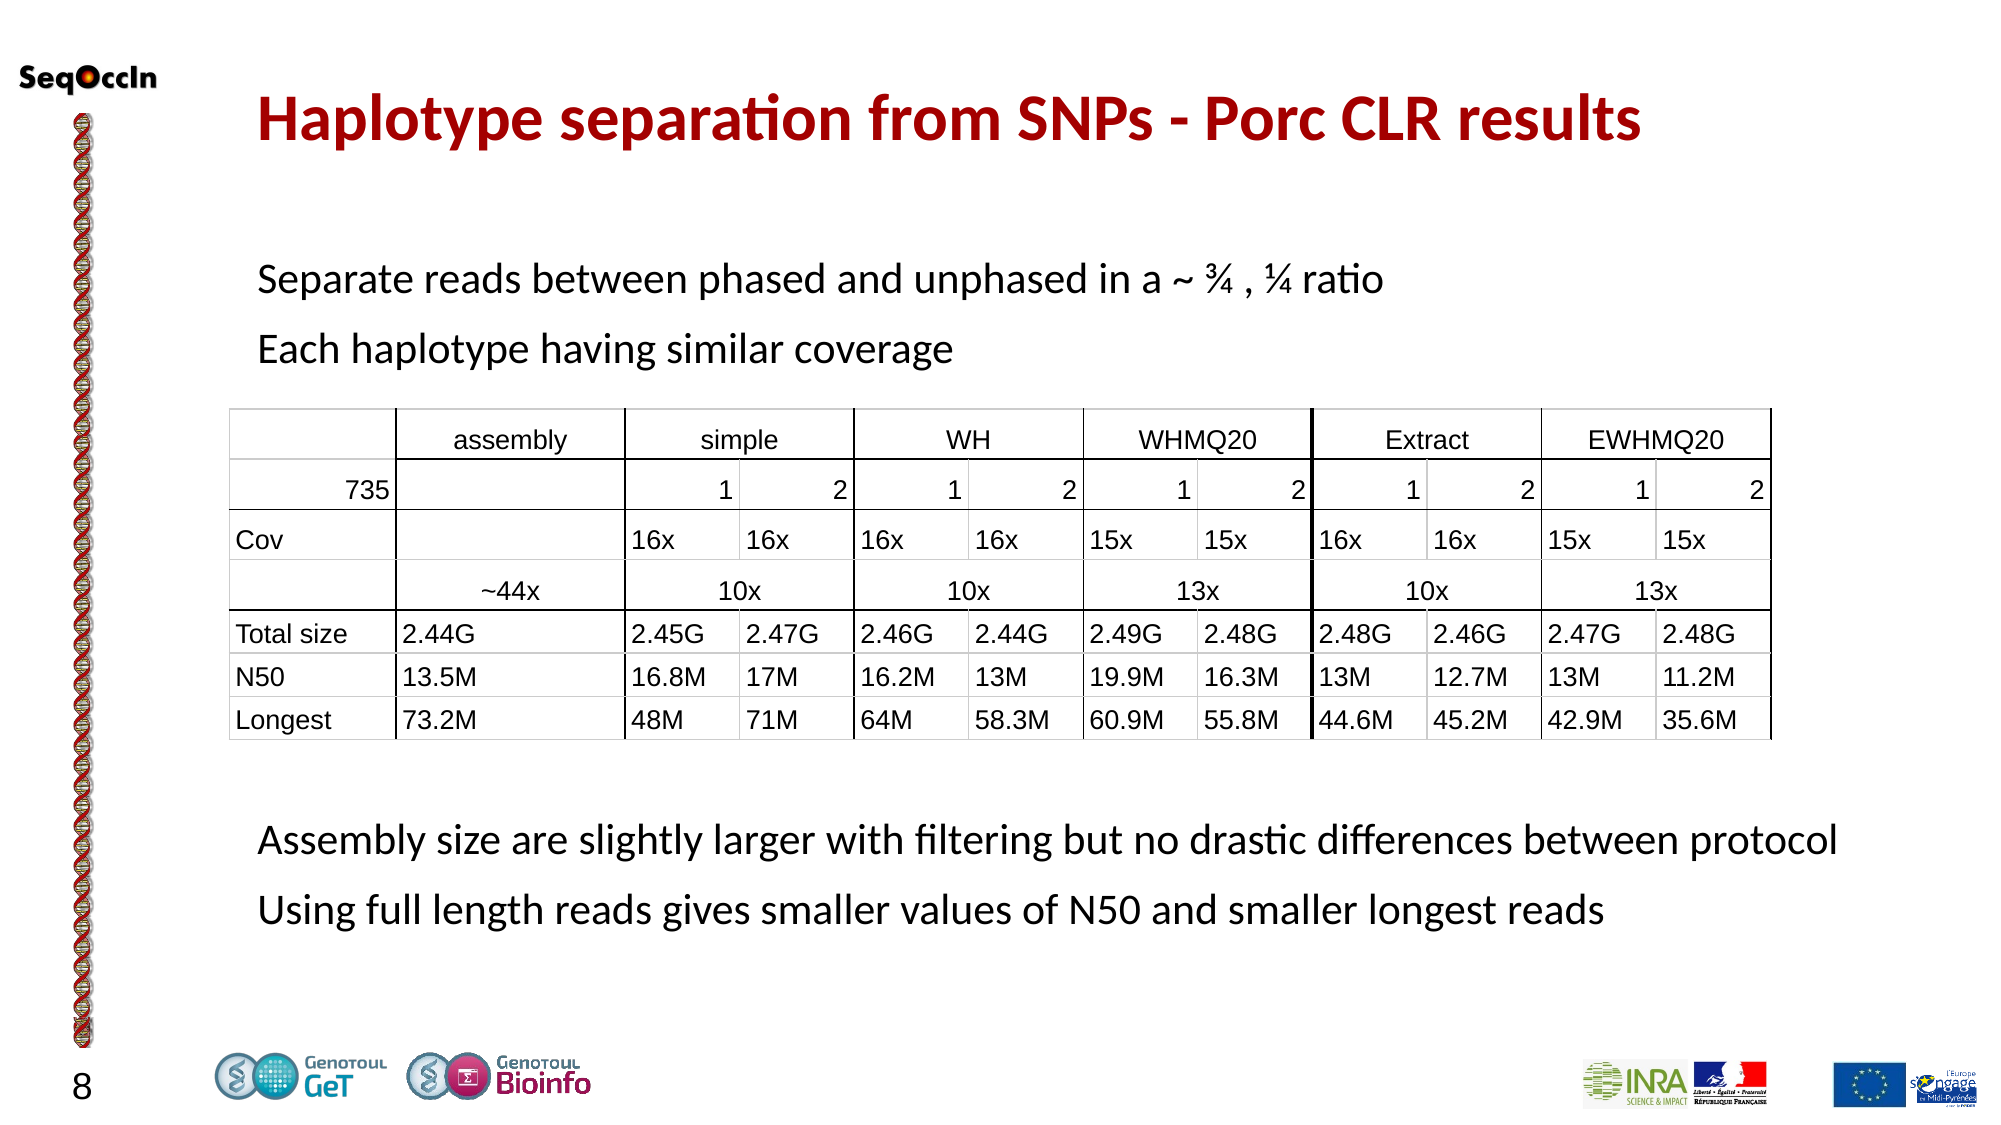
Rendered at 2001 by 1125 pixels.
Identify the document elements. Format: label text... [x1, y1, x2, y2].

table_cell 16.2M [855, 654, 968, 696]
picture [1939, 1062, 1983, 1111]
table_cell Longest [230, 697, 395, 739]
table_header assembly [397, 410, 624, 458]
table_cell 16x [969, 510, 1083, 559]
table_cell 16x [626, 510, 739, 559]
table_cell 2.45G [626, 611, 739, 652]
table_cell [397, 460, 624, 509]
table_cell 2.46G [1428, 611, 1541, 652]
table_cell 13.5M [397, 654, 624, 696]
table_cell 16x [1314, 510, 1426, 559]
table_cell 35.6M [1657, 697, 1770, 739]
table_cell 2.46G [855, 611, 968, 652]
table_cell 15x [1198, 510, 1310, 559]
table_cell Cov [230, 510, 395, 559]
table_cell 1 [1542, 460, 1655, 509]
table_cell 13M [1314, 654, 1426, 696]
table_cell 55.8M [1198, 697, 1310, 739]
table_cell 60.9M [1084, 697, 1197, 739]
table_cell 10x [855, 560, 1083, 609]
table_cell 2 [969, 460, 1083, 509]
table_cell 2 [740, 460, 853, 509]
table_header EWHMQ20 [1542, 410, 1770, 458]
table_cell 1 [1084, 460, 1197, 509]
table_header [230, 410, 395, 458]
table_cell 13M [969, 654, 1083, 696]
table_cell 42.9M [1542, 697, 1655, 739]
table_cell 2 [1657, 460, 1770, 509]
table_cell 1 [1314, 460, 1426, 509]
table_cell 15x [1542, 510, 1655, 559]
table_cell 73.2M [397, 697, 624, 739]
table_cell [230, 560, 395, 609]
table_cell 1 [855, 460, 968, 509]
table_cell 13M [1542, 654, 1655, 696]
table_cell 2.48G [1657, 611, 1770, 652]
table_cell 2 [1428, 460, 1541, 509]
table_cell 16.8M [626, 654, 739, 696]
title Haplotype separation from SNPs - Porc CLR results [242, 29, 2000, 162]
table_cell Total size [230, 611, 395, 652]
table_cell [397, 510, 624, 559]
table_cell 45.2M [1428, 697, 1541, 739]
table_cell 44.6M [1314, 697, 1426, 739]
table_cell 12.7M [1428, 654, 1541, 696]
table_header Extract [1314, 410, 1541, 458]
table_cell 15x [1084, 510, 1197, 559]
table_header WHMQ20 [1084, 410, 1310, 458]
picture [208, 1046, 242, 1106]
list Separate reads between phased and unphased in a ~ ¾ , ¼ ratio Each haplotype having similar coverage Assembly size are slightly larger with filtering but no drastic differences between protocol Using full length reads gives smaller values of N50 and smaller longest reads [242, 248, 1939, 1125]
table_cell 11.2M [1657, 654, 1770, 696]
table_cell 16x [1428, 510, 1541, 559]
table_cell 48M [626, 697, 739, 739]
table_cell 64M [855, 697, 968, 739]
table_cell 58.3M [969, 697, 1083, 739]
table_cell 2.47G [740, 611, 853, 652]
table_cell 10x [1314, 560, 1541, 609]
table_cell 19.9M [1084, 654, 1197, 696]
table_cell N50 [230, 654, 395, 696]
table_cell 2.48G [1198, 611, 1310, 652]
picture [74, 113, 91, 1048]
table_cell 1 [626, 460, 739, 509]
table_cell 2.48G [1314, 611, 1426, 652]
table_cell 16x [855, 510, 968, 559]
table_cell 2.44G [397, 611, 624, 652]
table_cell 16.3M [1198, 654, 1310, 696]
table_cell 13x [1542, 560, 1770, 609]
table_cell 2 [1198, 460, 1310, 509]
table_cell 16x [740, 510, 853, 559]
table_cell 13x [1084, 560, 1310, 609]
table_cell 17M [740, 654, 853, 696]
table_cell 10x [626, 560, 853, 609]
table_cell 2.49G [1084, 611, 1197, 652]
table_cell 15x [1657, 510, 1770, 559]
picture [13, 58, 162, 99]
table_header simple [626, 410, 853, 458]
table_cell 735 [230, 460, 395, 509]
table_cell 2.47G [1542, 611, 1655, 652]
table_header WH [855, 410, 1083, 458]
table_cell 2.44G [969, 611, 1083, 652]
table_cell 71M [740, 697, 853, 739]
table_cell ~44x [397, 560, 624, 609]
